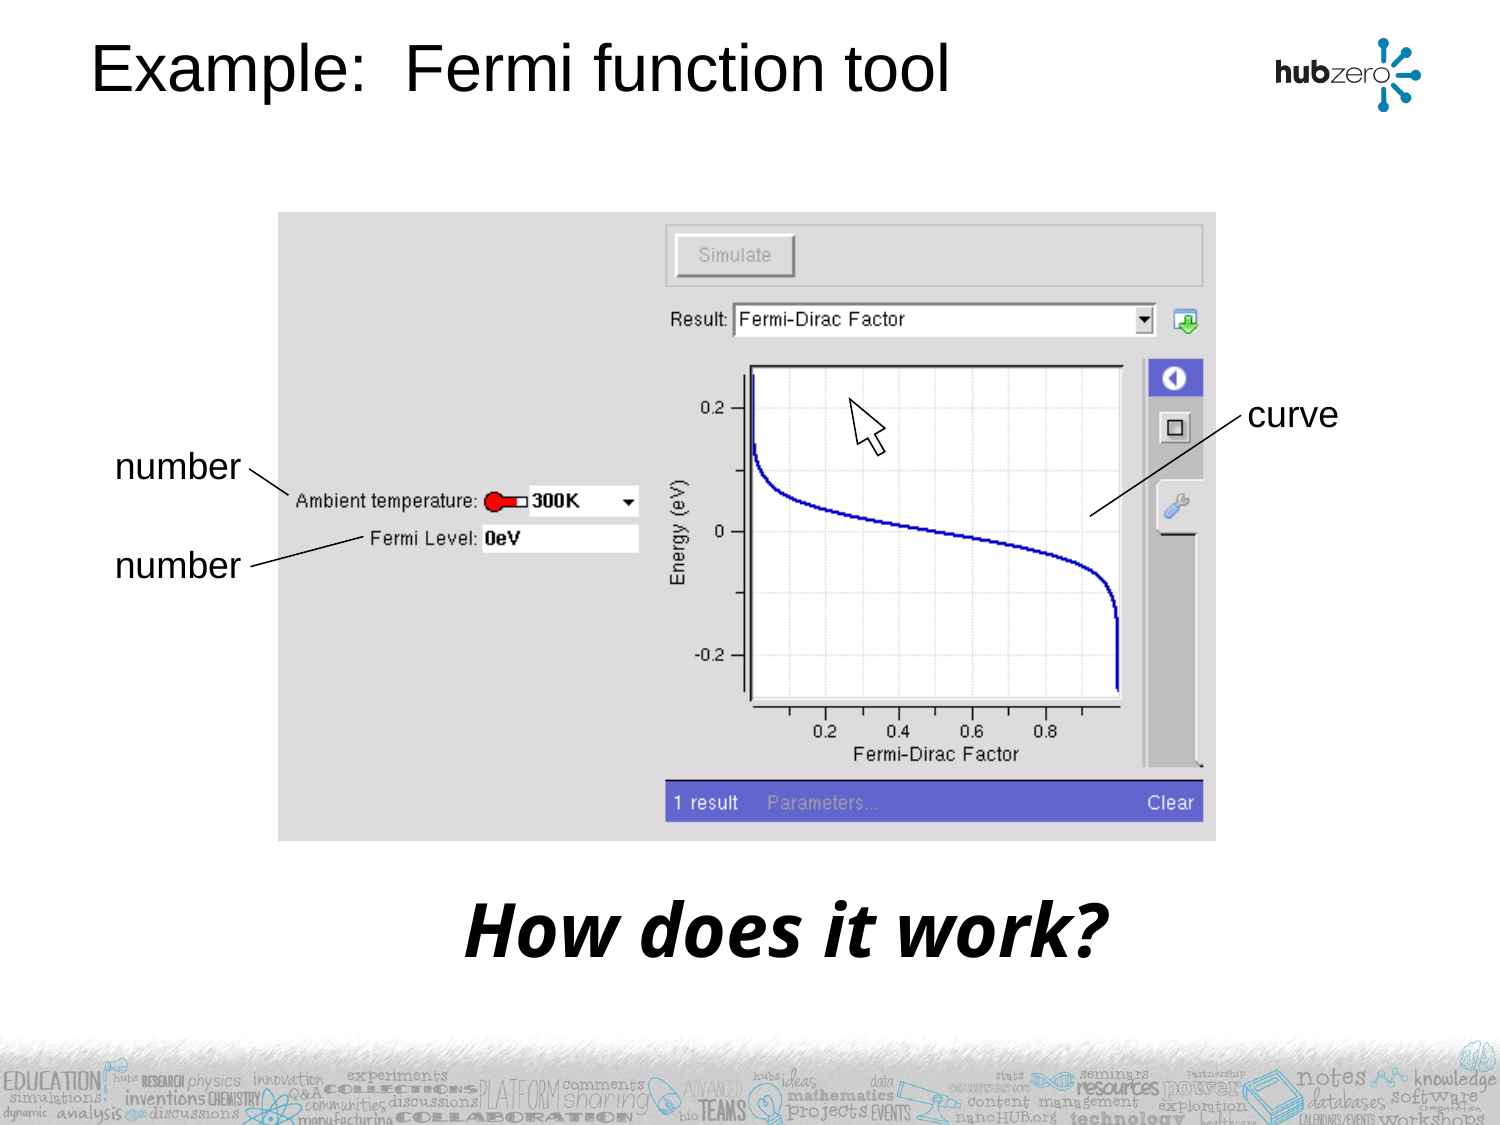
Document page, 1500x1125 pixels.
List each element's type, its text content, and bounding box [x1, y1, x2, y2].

text_box [849, 398, 885, 456]
picture [0, 1034, 1500, 1125]
text_box How does it work? [448, 874, 1123, 981]
picture [1272, 35, 1424, 115]
text_box number [99, 533, 257, 595]
text_box curve [1232, 381, 1354, 443]
text_box Example: Fermi function tool [75, 12, 1249, 118]
picture [278, 212, 1216, 841]
text_box number [99, 434, 257, 496]
